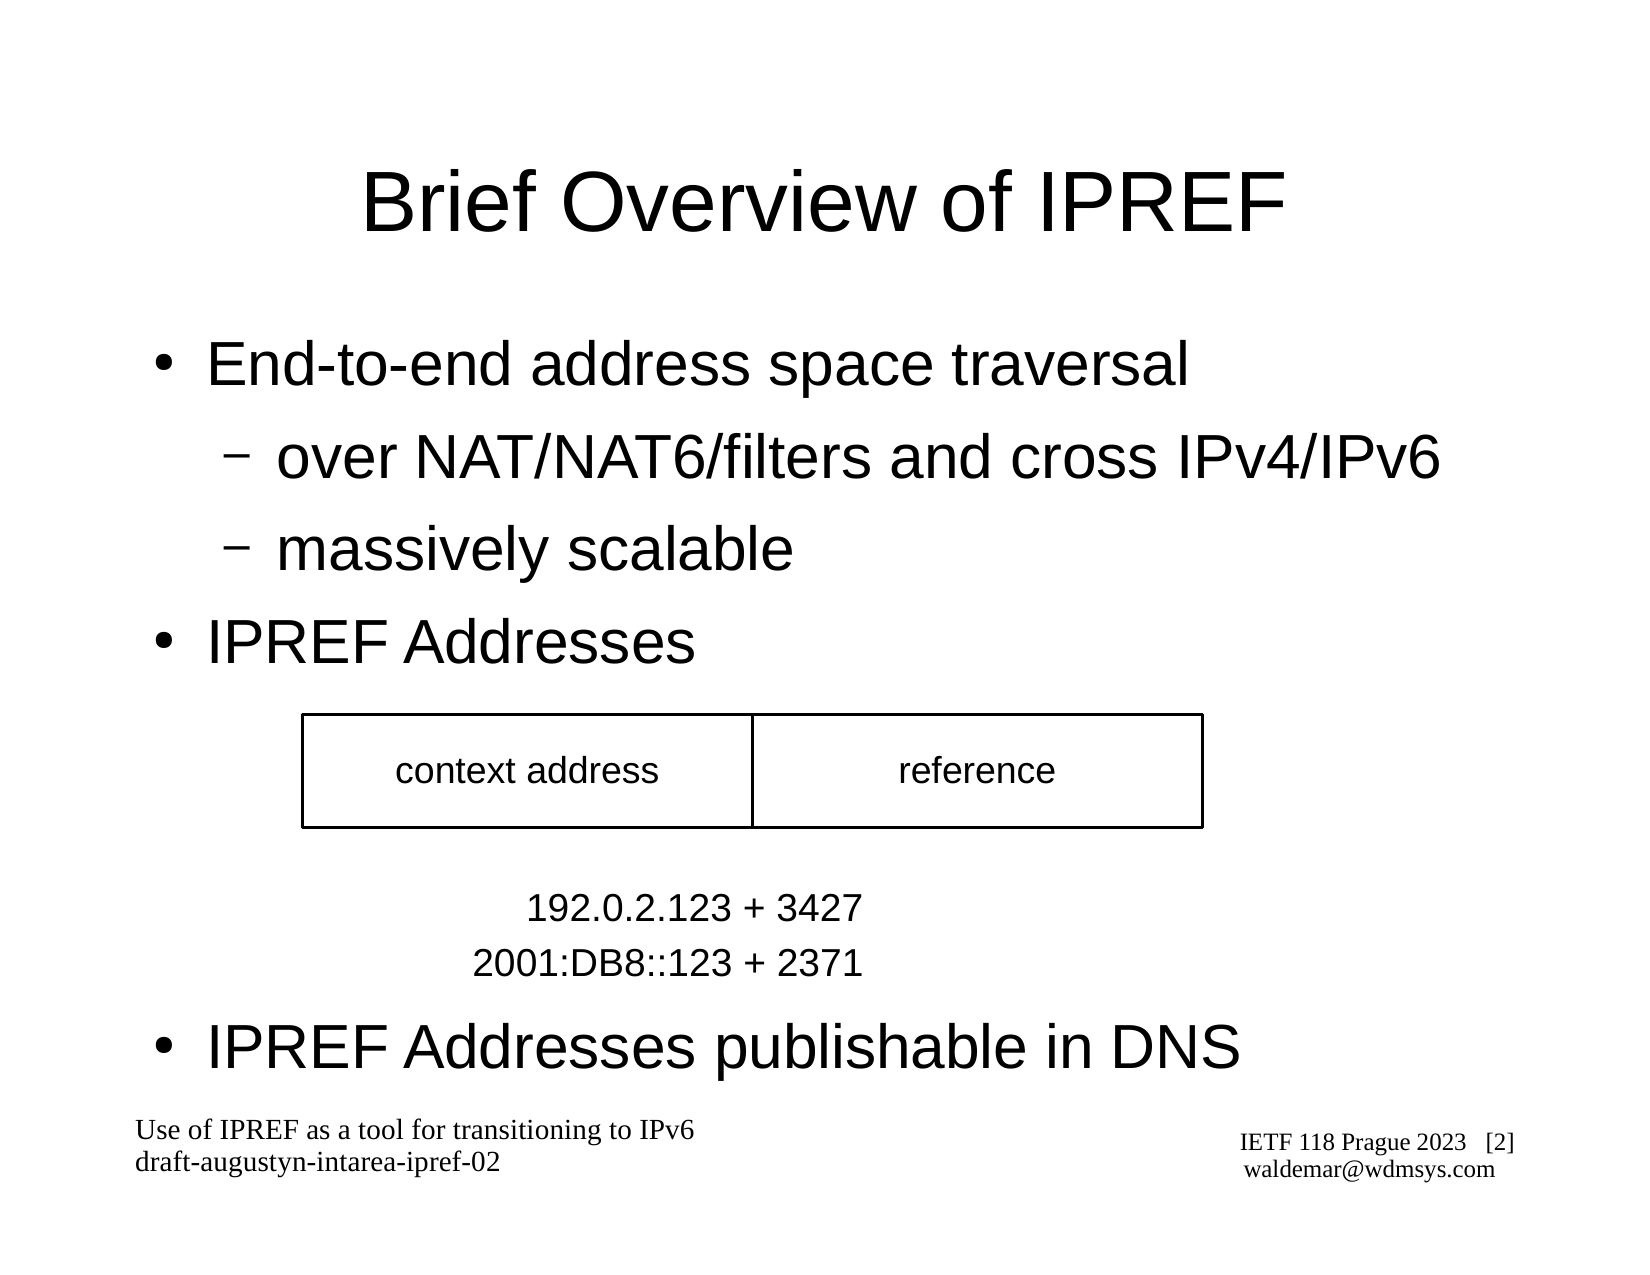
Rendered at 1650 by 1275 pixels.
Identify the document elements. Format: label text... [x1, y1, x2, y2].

title Brief Overview of IPREF [135, 104, 1515, 298]
text_box reference [808, 725, 1146, 817]
text_box context address [349, 725, 706, 817]
list End-to-end address space traversal over NAT/NAT6/filters and cross IPv4/IPv6 massively scalable IPREF Addresses 192.0.2.123 + 3427 2001:DB8::123 + 2371 IPREF Addresses publishable in DNS [135, 329, 1559, 1152]
